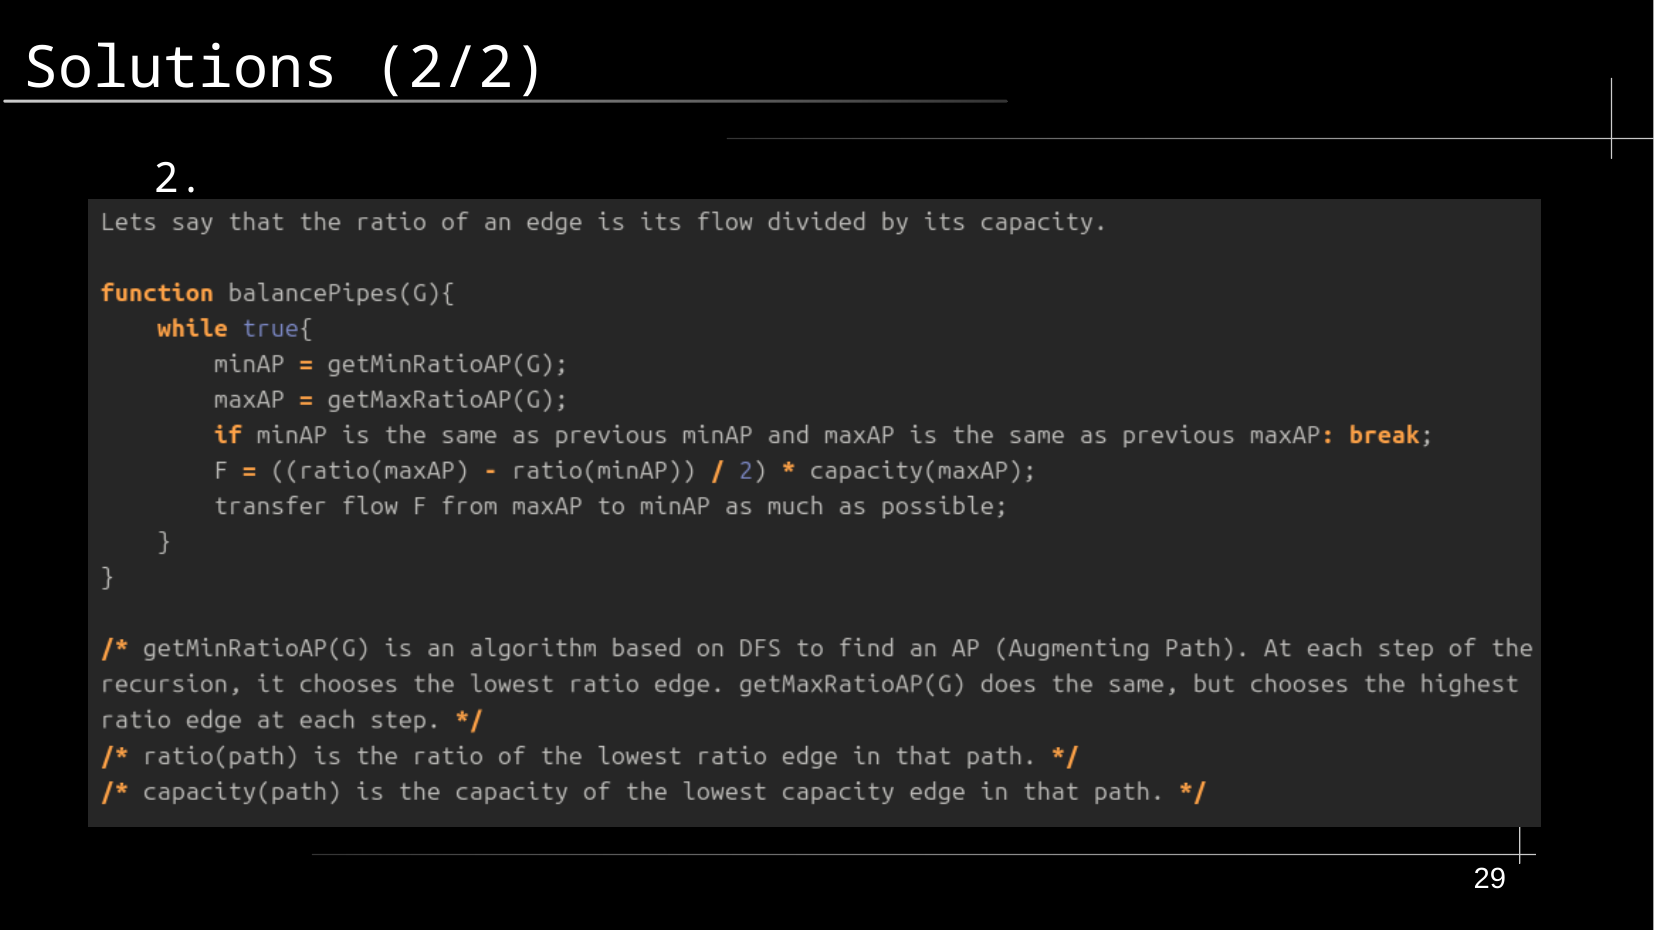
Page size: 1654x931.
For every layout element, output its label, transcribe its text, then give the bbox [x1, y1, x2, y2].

picture [88, 199, 1541, 827]
list 2. [82, 147, 1571, 857]
title Solutions (2/2) [23, 11, 1589, 119]
